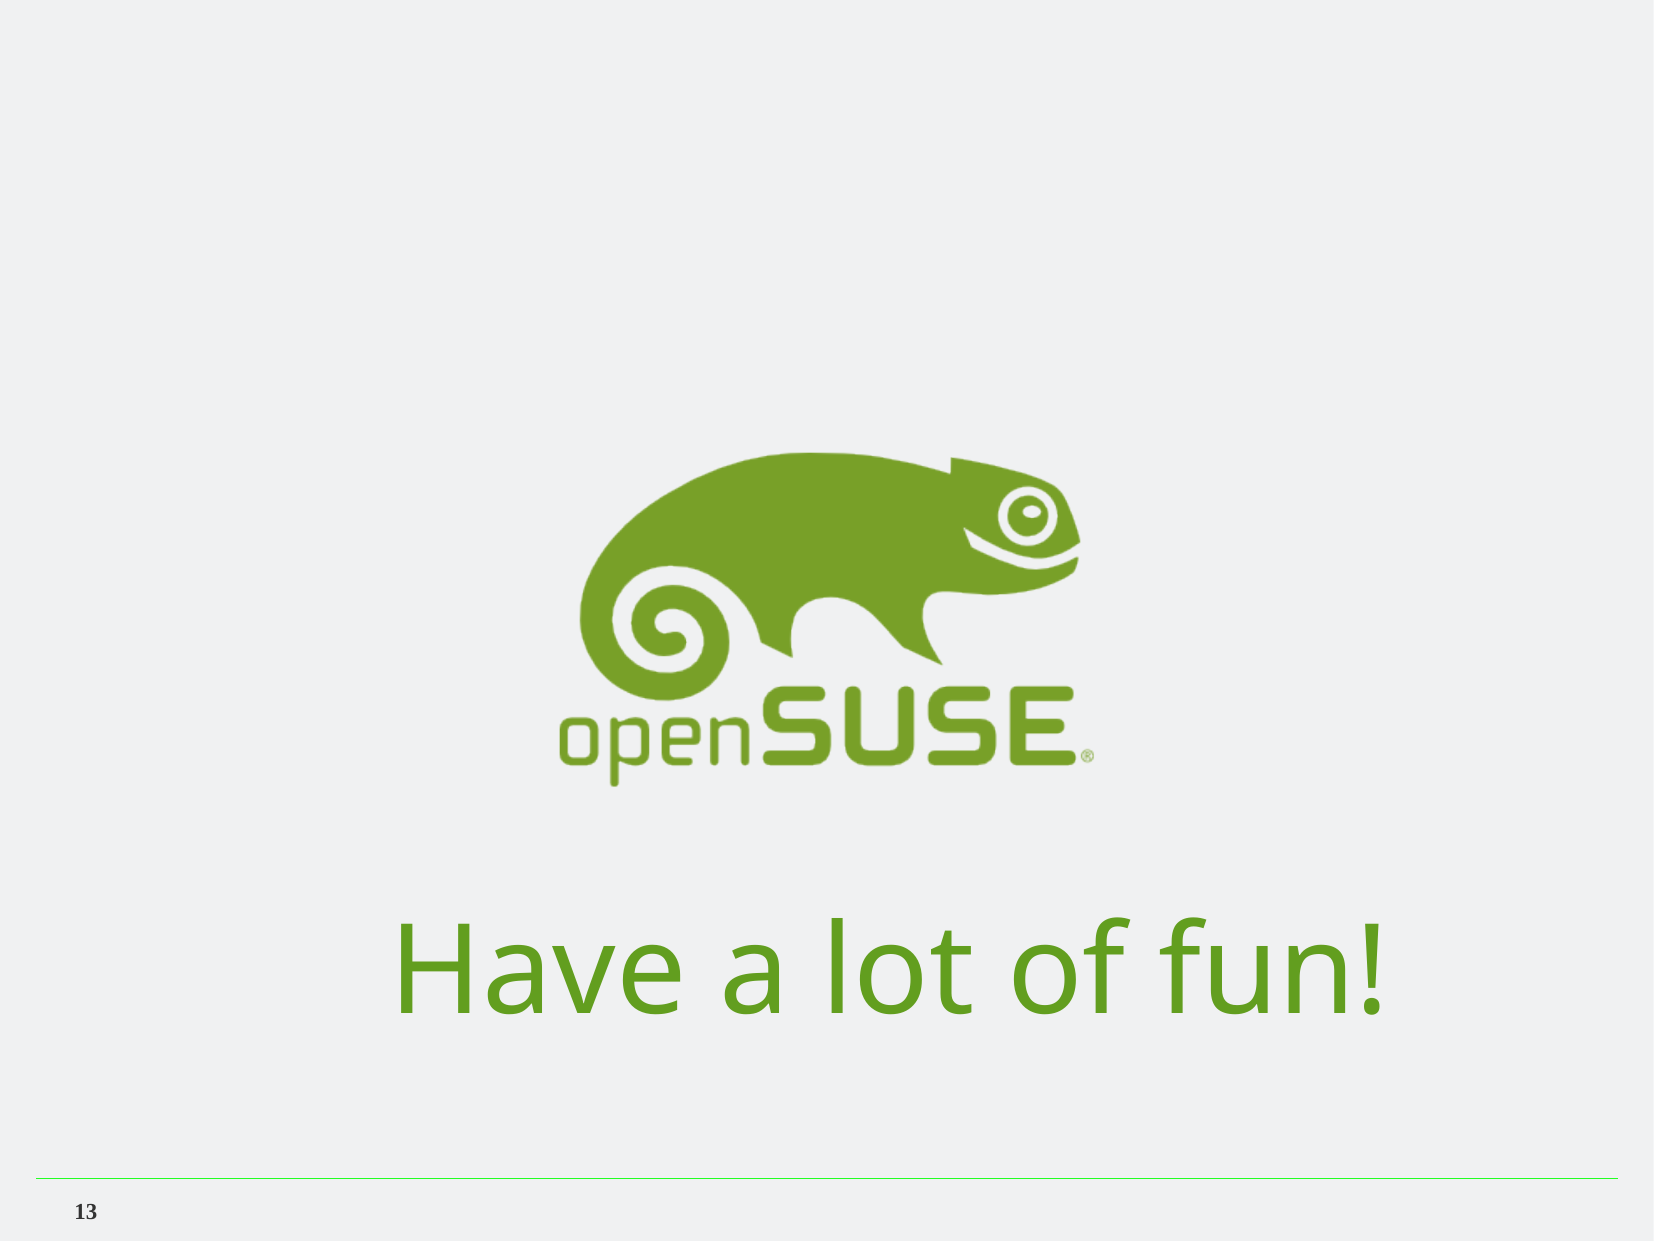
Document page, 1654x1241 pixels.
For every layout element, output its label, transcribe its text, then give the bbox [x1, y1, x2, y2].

picture [0, 0, 1654, 1241]
text_box Have a lot of fun! [374, 872, 1305, 1062]
